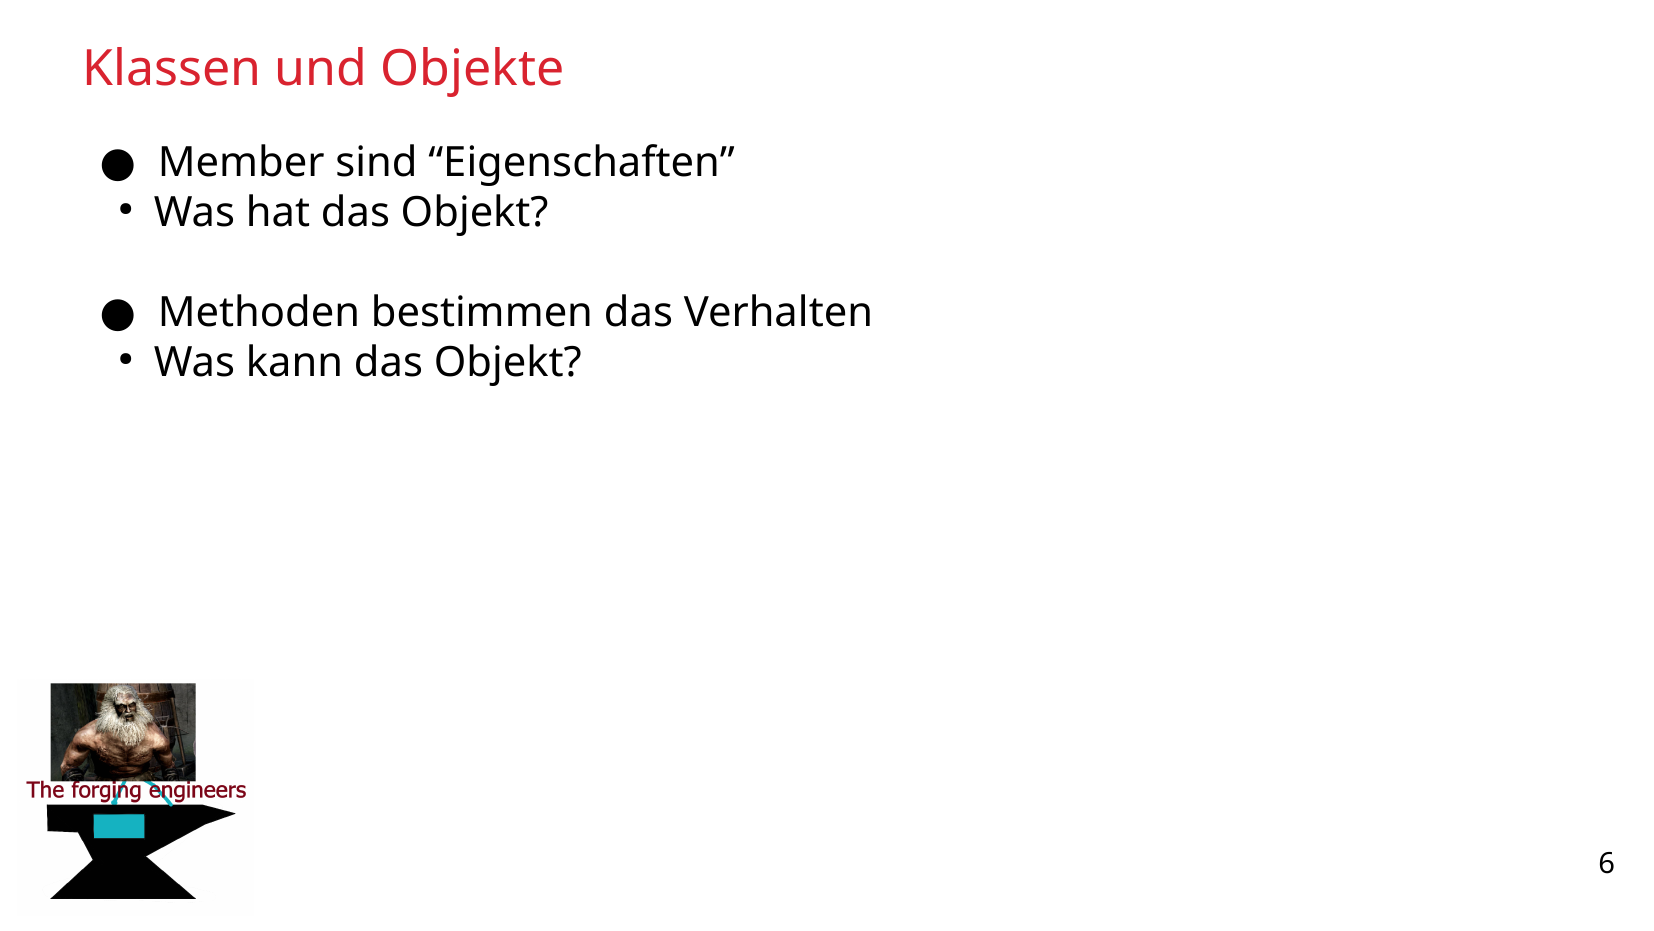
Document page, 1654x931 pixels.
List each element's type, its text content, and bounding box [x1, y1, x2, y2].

text_box Member sind “Eigenschaften” Was hat das Objekt? Methoden bestimmen das Verhalten Was kann das Objekt? [82, 135, 1571, 414]
title Klassen und Objekte [82, 37, 1571, 95]
picture [17, 679, 254, 916]
